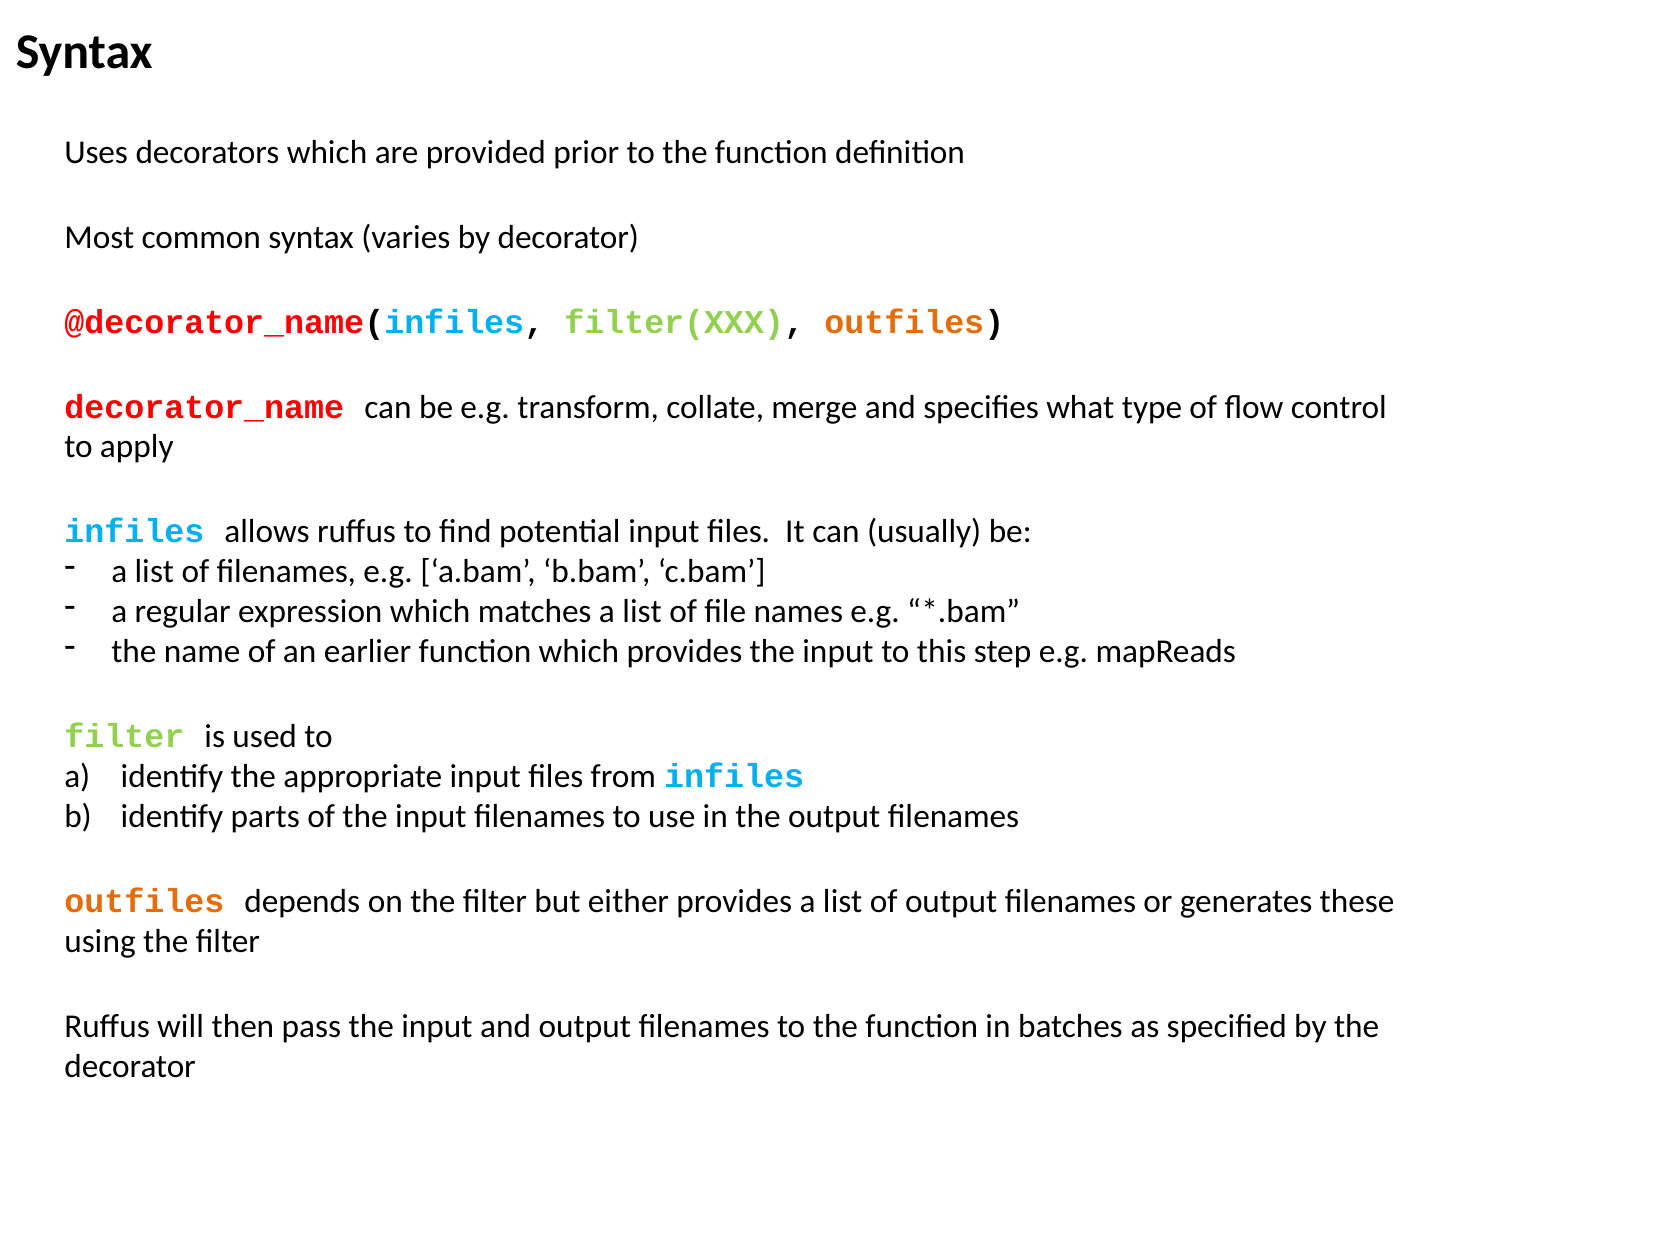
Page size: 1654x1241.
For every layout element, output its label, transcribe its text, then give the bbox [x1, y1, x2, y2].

text_box Uses decorators which are provided prior to the function definition Most common syntax (varies by decorator) @decorator_name(infiles, filter(XXX), outfiles) decorator_name can be e.g. transform, collate, merge and specifies what type of flow control to apply infiles allows ruffus to find potential input files. It can (usually) be: a list of filenames, e.g. [‘a.bam’, ‘b.bam’, ‘c.bam’] a regular expression which matches a list of file names e.g. “*.bam” the name of an earlier function which provides the input to this step e.g. mapReads filter is used to identify the appropriate input files from infiles identify parts of the input filenames to use in the output filenames outfiles depends on the filter but either provides a list of output filenames or generates these using the filter Ruffus will then pass the input and output filenames to the function in batches as specified by the decorator [49, 122, 1424, 1056]
text_box Syntax [1, 10, 168, 86]
